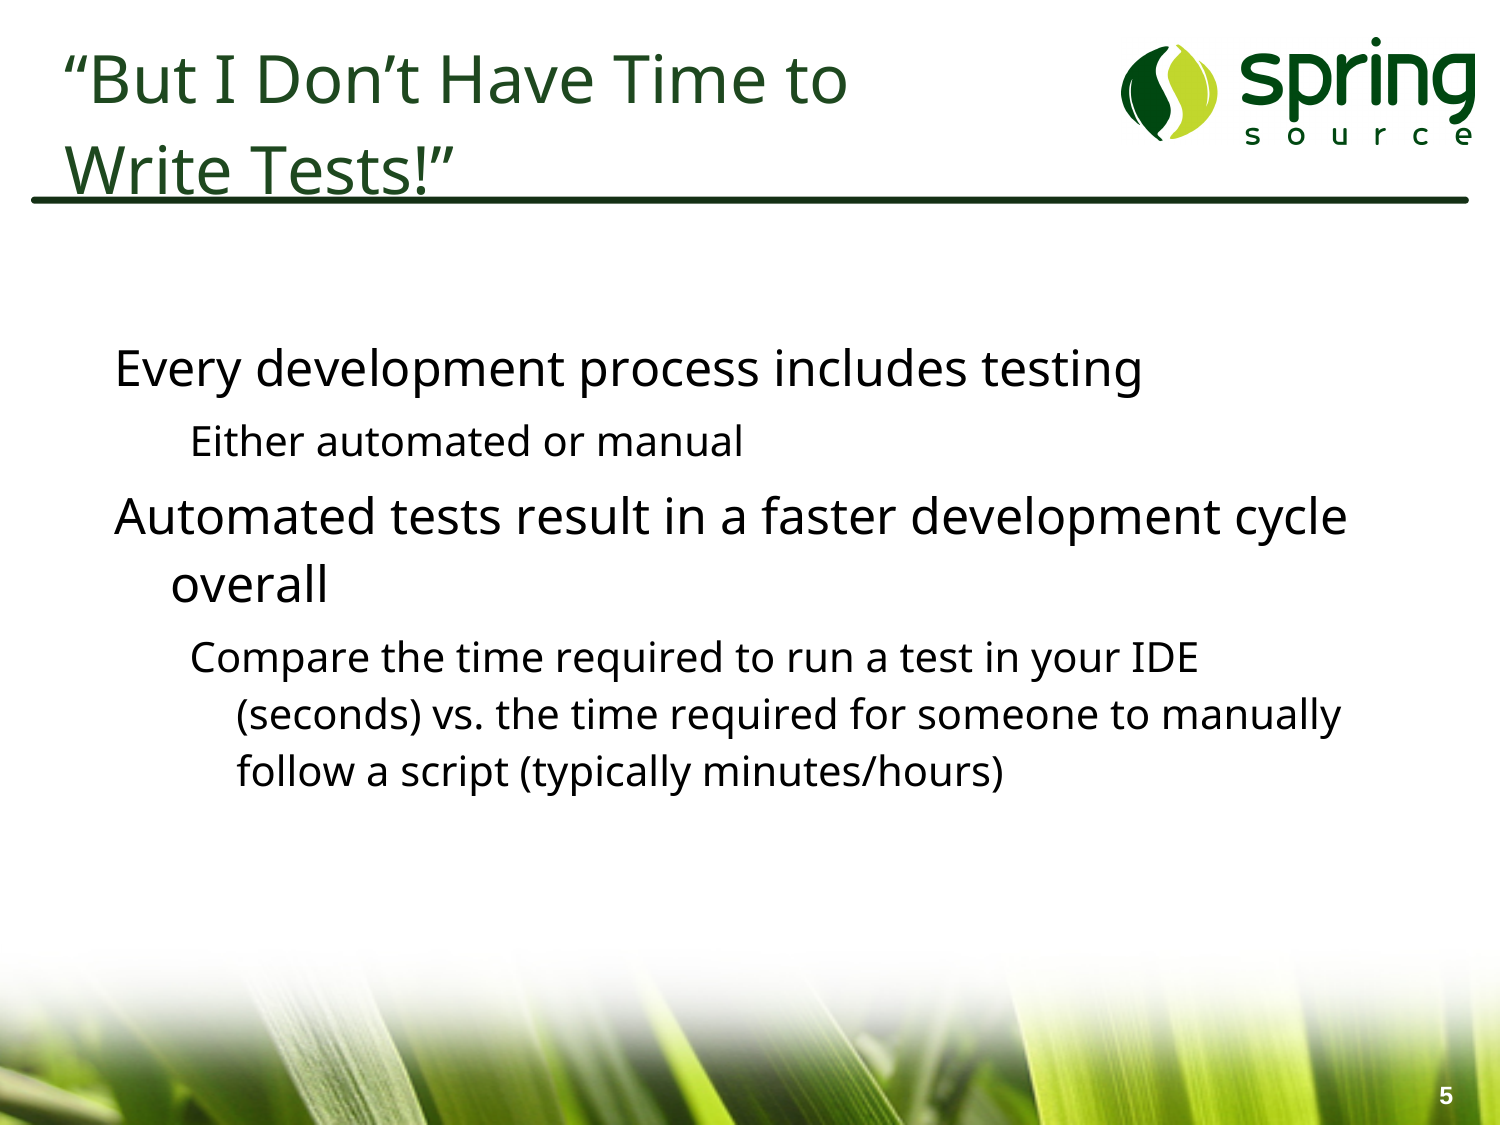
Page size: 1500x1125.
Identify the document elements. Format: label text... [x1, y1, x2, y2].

picture [0, 944, 1500, 1125]
title “But I Don’t Have Time to Write Tests!” [50, 24, 1326, 213]
list Every development process includes testing Either automated or manual Automated tests result in a faster development cycle overall Compare the time required to run a test in your IDE (seconds) vs. the time required for someone to manually follow a script (typically minutes/hours) [99, 324, 1376, 1001]
picture [1326, 37, 1475, 145]
